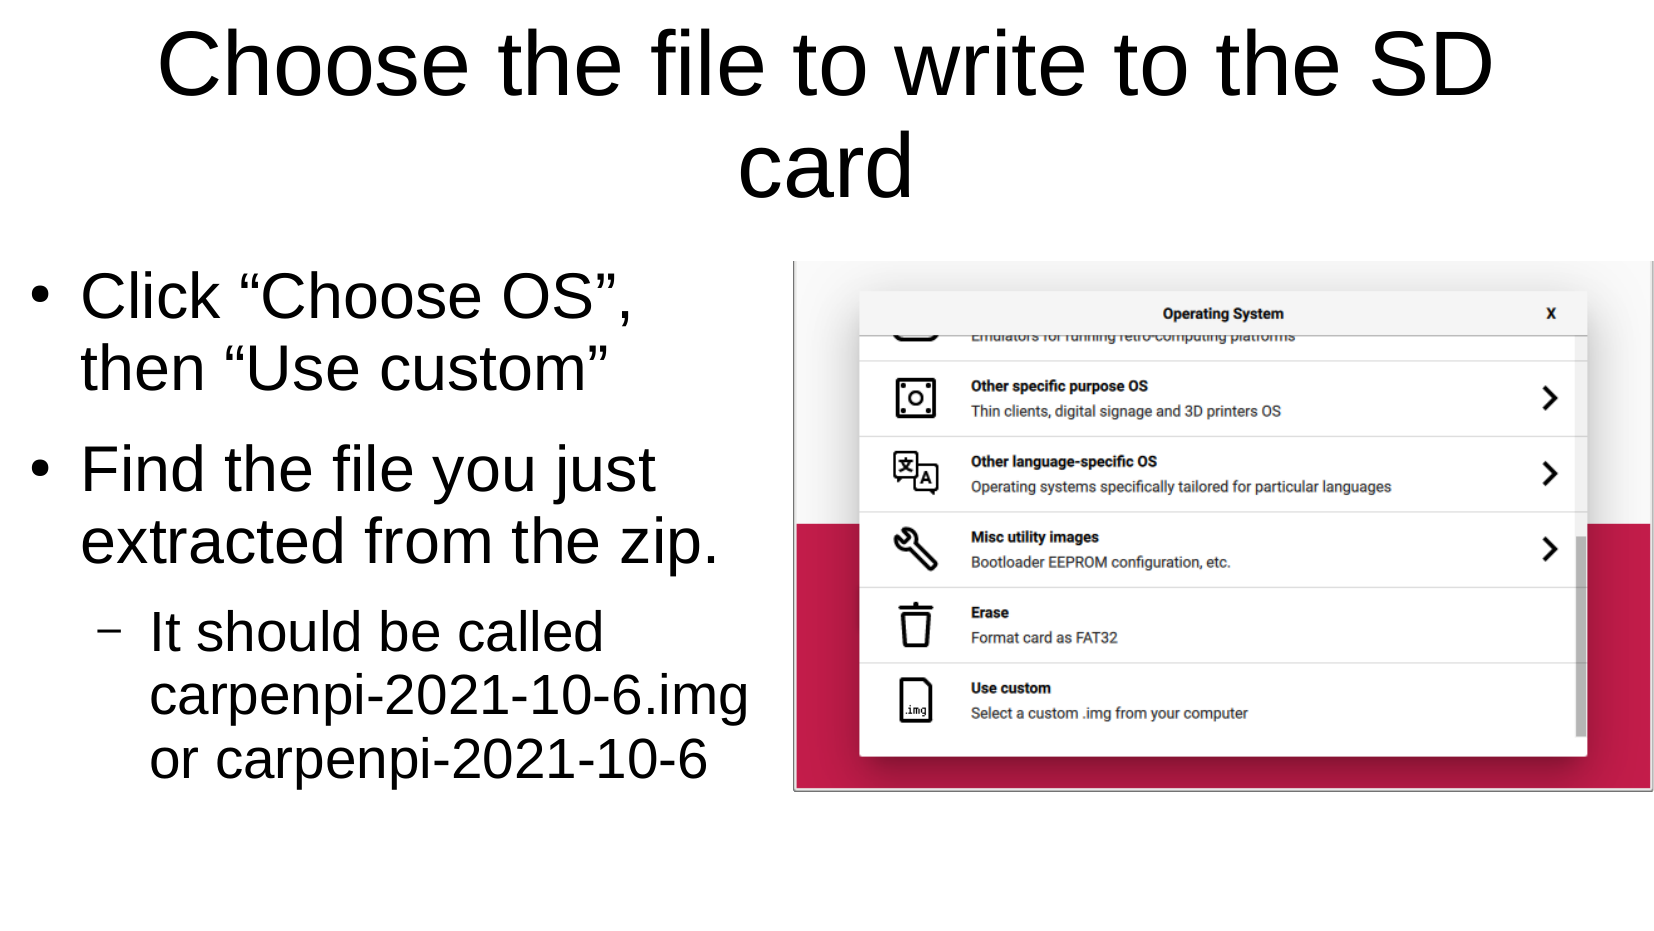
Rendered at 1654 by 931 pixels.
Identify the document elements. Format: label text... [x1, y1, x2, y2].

picture [793, 261, 1654, 792]
title Choose the file to write to the SD card [82, 12, 1571, 218]
list Click “Choose OS”, then “Use custom” Find the file you just extracted from the zip. It should be called carpenpi-2021-10-6.img or carpenpi-2021-10-6 [11, 259, 768, 800]
